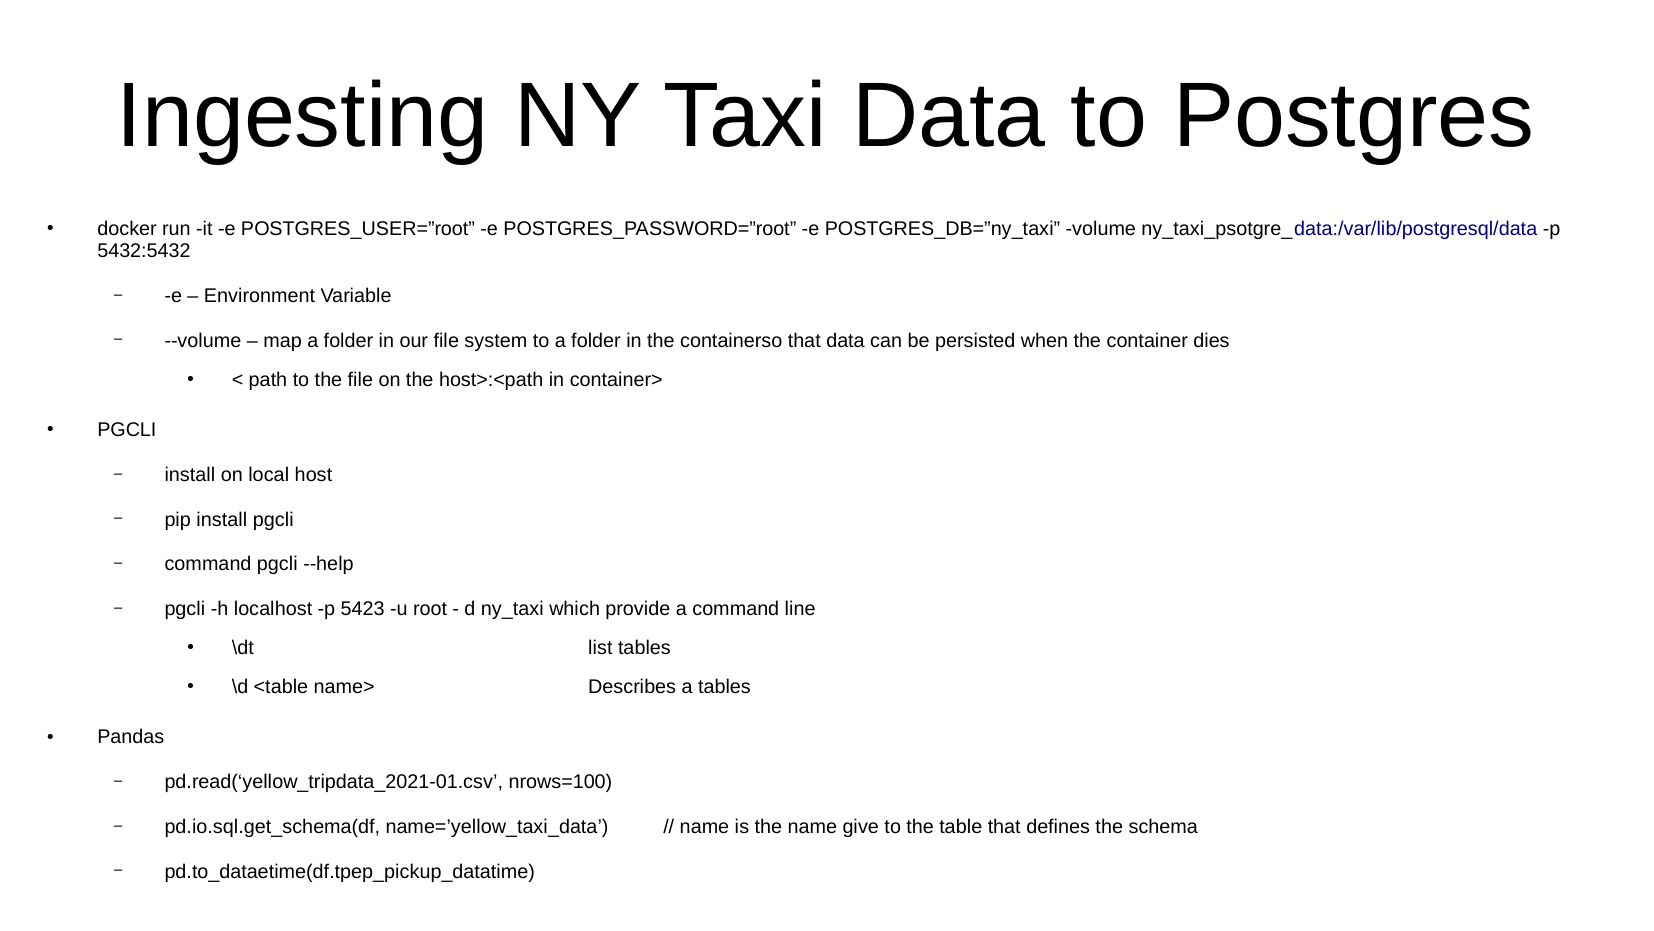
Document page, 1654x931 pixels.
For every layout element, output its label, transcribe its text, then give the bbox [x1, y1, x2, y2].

title Ingesting NY Taxi Data to Postgres [82, 37, 1571, 193]
list docker run -it -e POSTGRES_USER=”root” -e POSTGRES_PASSWORD=”root” -e POSTGRES_DB=”ny_taxi” -volume ny_taxi_psotgre_data:/var/lib/postgresql/data -p 5432:5432 -e – Environment Variable --volume – map a folder in our file system to a folder in the containerso that data can be persisted when the container dies < path to the file on the host>:<path in container> PGCLI install on local host pip install pgcli command pgcli --help pgcli -h localhost -p 5423 -u root - d ny_taxi which provide a command line \dt list tables \d <table name> Describes a tables Pandas pd.read(‘yellow_tripdata_2021-01.csv’, nrows=100) pd.io.sql.get_schema(df, name=’yellow_taxi_data’) // name is the name give to the table that defines the schema pd.to_dataetime(df.tpep_pickup_datatime) [30, 217, 1571, 886]
